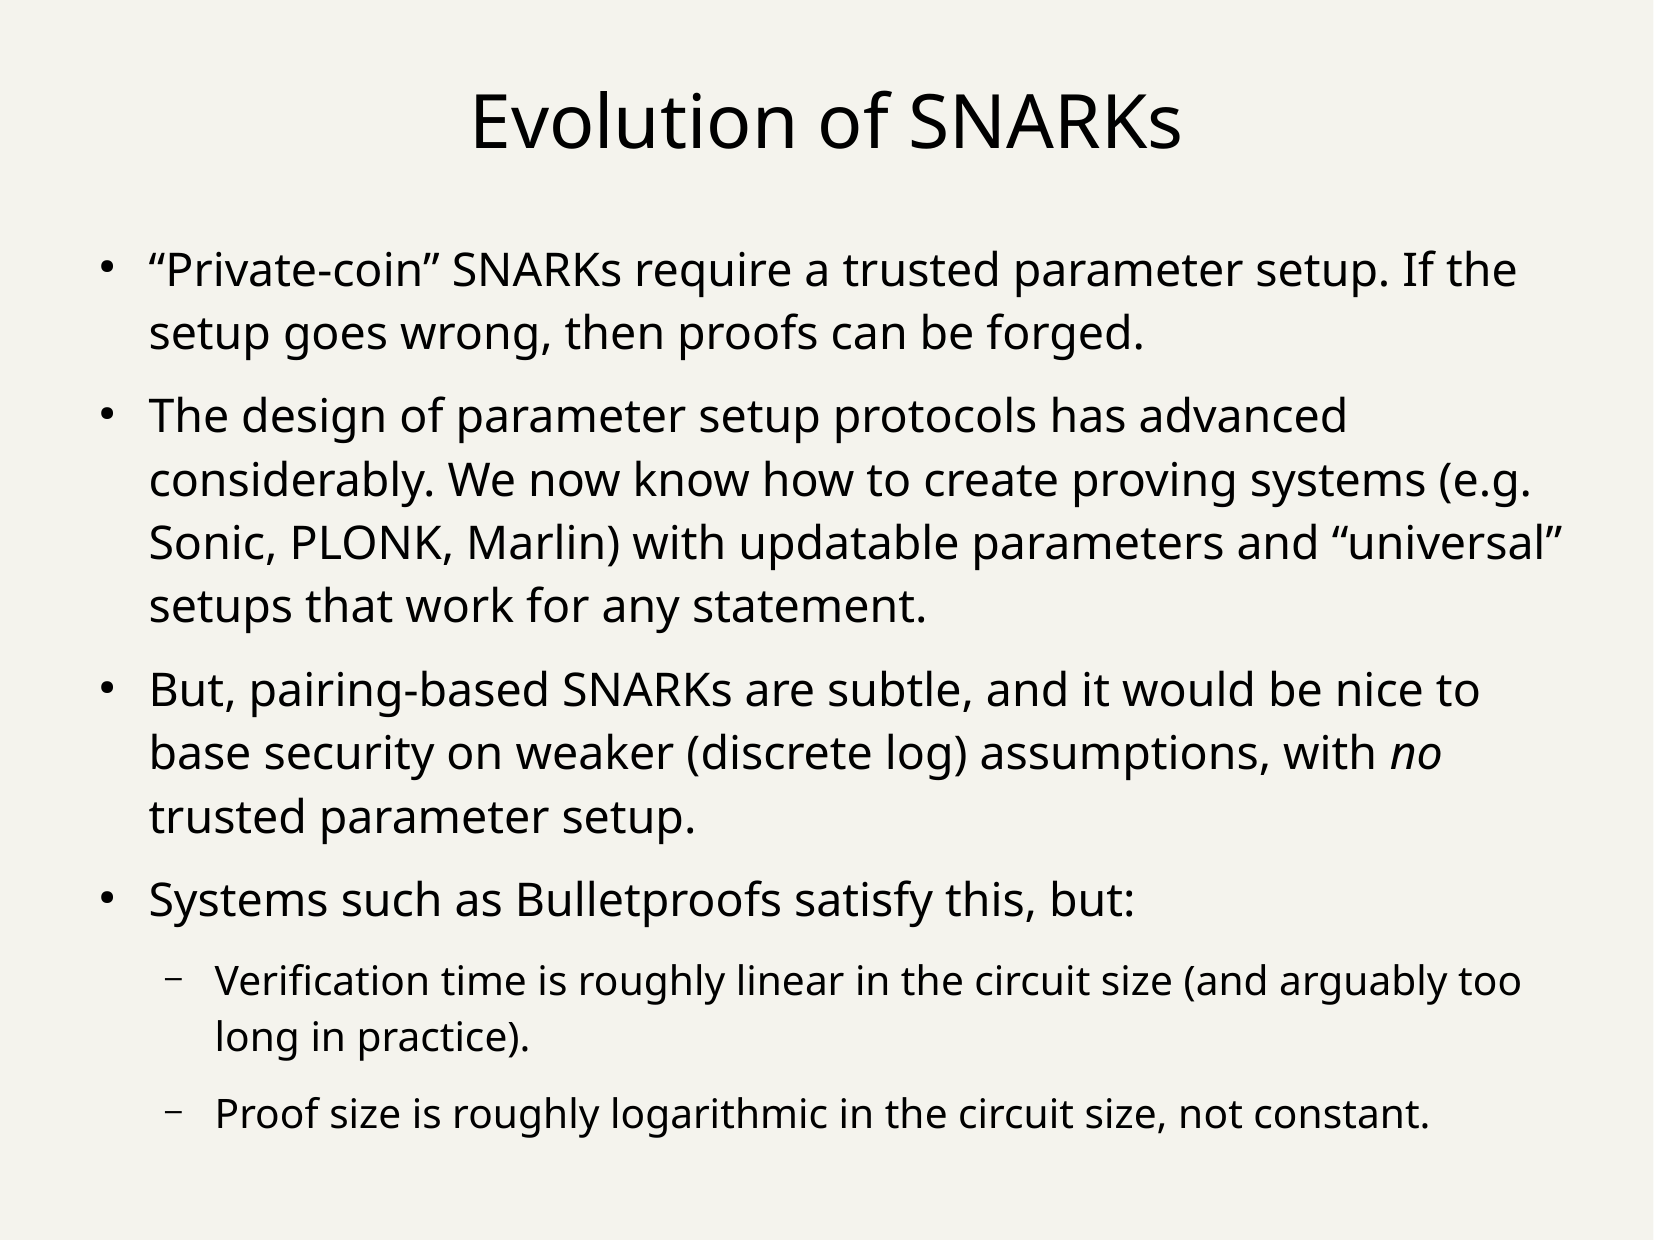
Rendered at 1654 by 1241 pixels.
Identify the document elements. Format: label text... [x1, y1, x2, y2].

title Evolution of SNARKs [82, 49, 1571, 189]
list “Private-coin” SNARKs require a trusted parameter setup. If the setup goes wrong, then proofs can be forged. The design of parameter setup protocols has advanced considerably. We now know how to create proving systems (e.g. Sonic, PLONK, Marlin) with updatable parameters and “universal” setups that work for any statement. But, pairing-based SNARKs are subtle, and it would be nice to base security on weaker (discrete log) assumptions, with no trusted parameter setup. Systems such as Bulletproofs satisfy this, but: Verification time is roughly linear in the circuit size (and arguably too long in practice). Proof size is roughly logarithmic in the circuit size, not constant. [82, 236, 1571, 1146]
